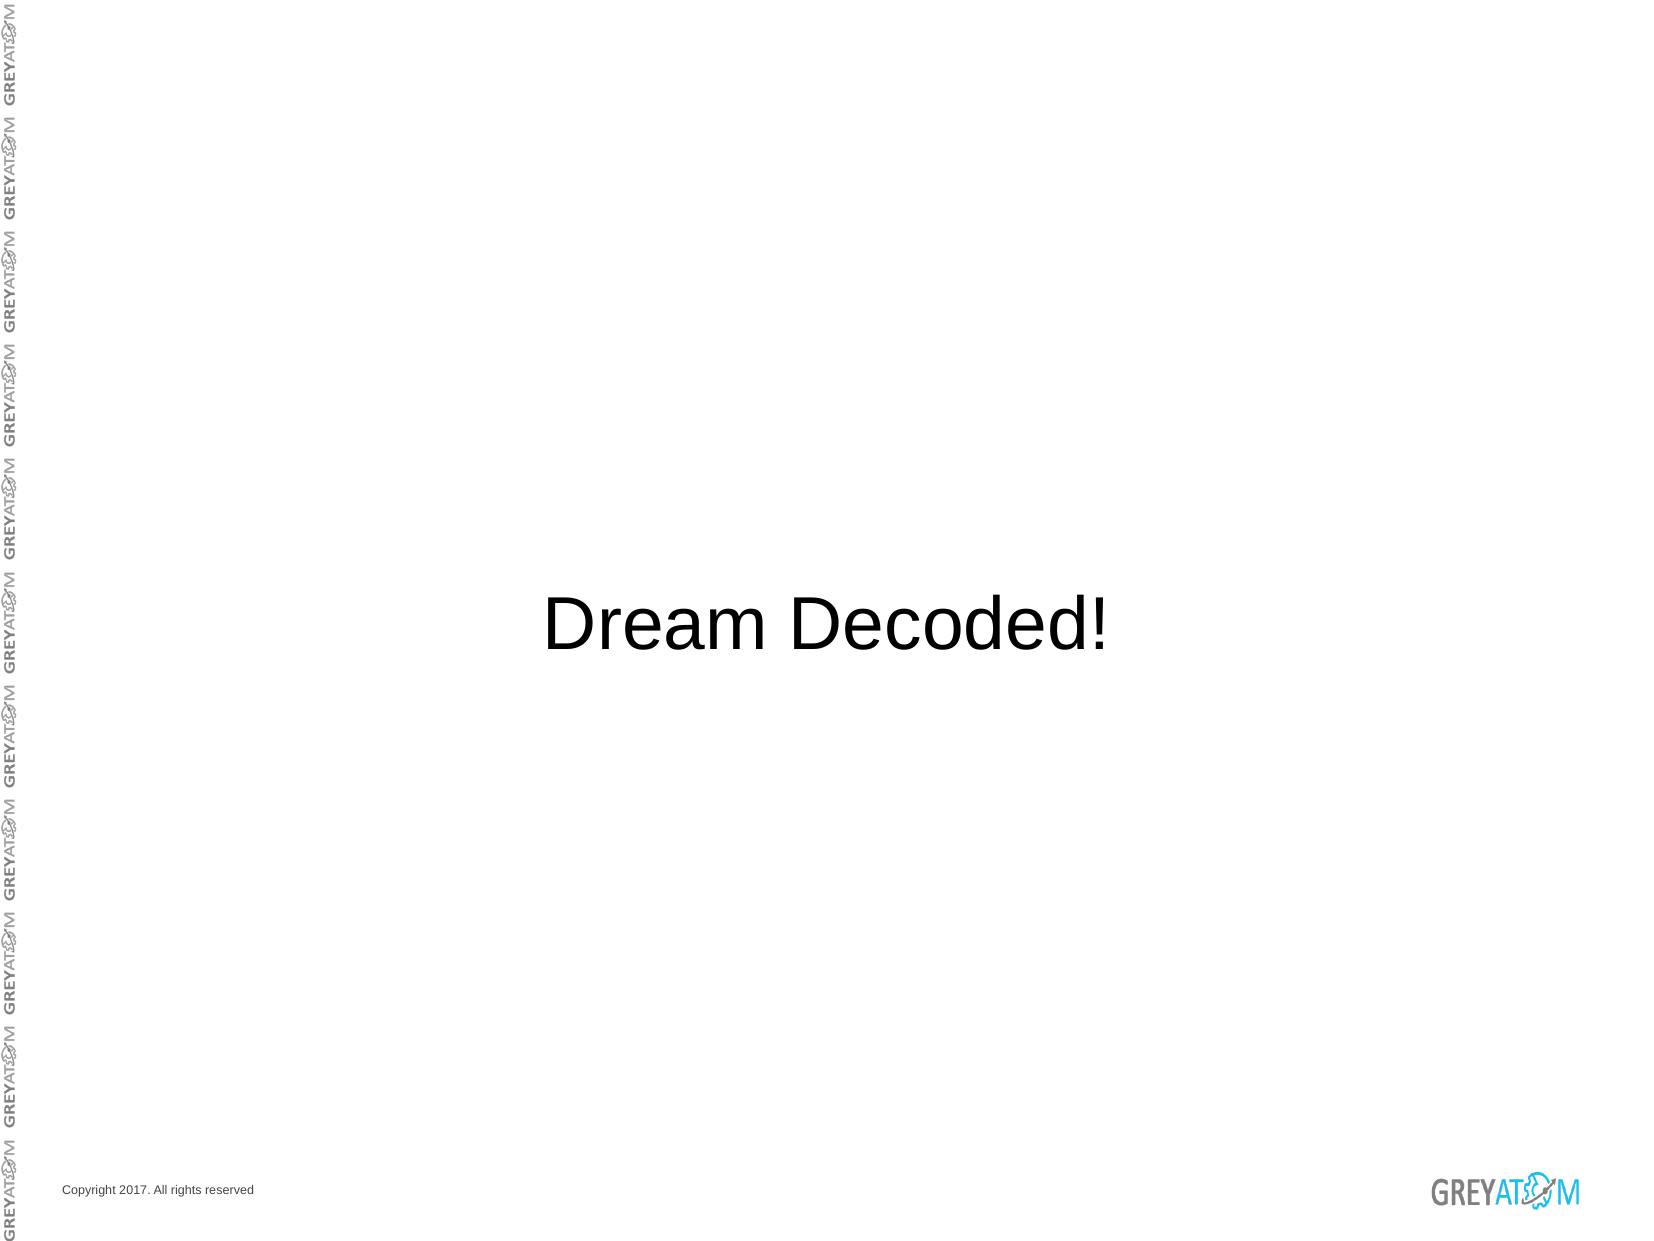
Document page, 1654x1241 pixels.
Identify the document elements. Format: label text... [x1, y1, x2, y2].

picture [1, 117, 17, 220]
picture [1, 799, 17, 901]
picture [1430, 1168, 1581, 1212]
picture [1, 912, 17, 1015]
picture [1, 231, 17, 333]
picture [1, 572, 17, 674]
text_box Dream Decoded! [56, 518, 1597, 722]
picture [1, 4, 17, 106]
picture [1, 344, 17, 447]
picture [1, 1140, 17, 1241]
picture [1, 458, 17, 560]
picture [1, 1026, 17, 1128]
picture [1, 685, 17, 788]
